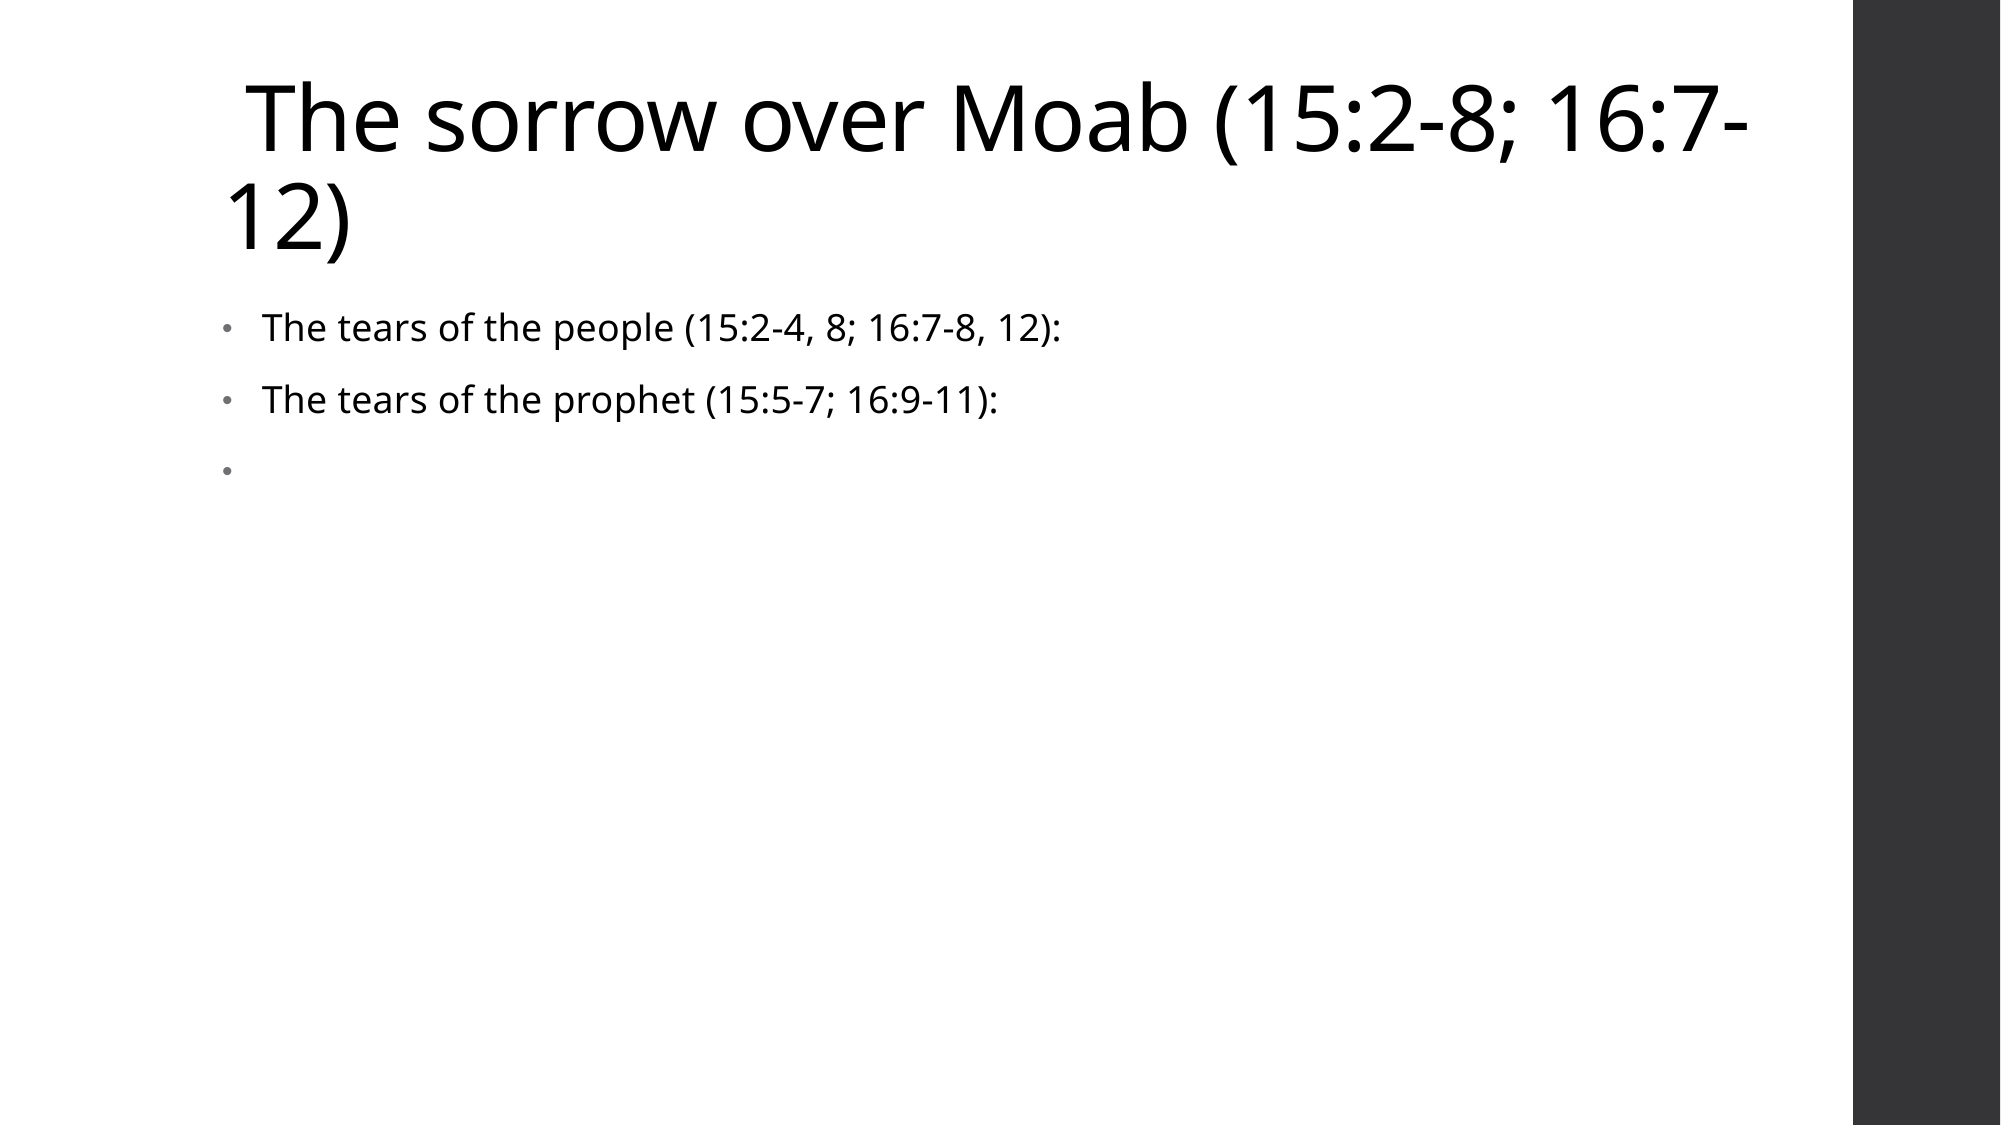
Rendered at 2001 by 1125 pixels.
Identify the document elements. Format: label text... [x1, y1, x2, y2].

title The sorrow over Moab (15:2-8; 16:7-12) [206, 60, 1797, 278]
list The tears of the people (15:2-4, 8; 16:7-8, 12): The tears of the prophet (15:5-7; 16:9-11): [206, 299, 1617, 1014]
